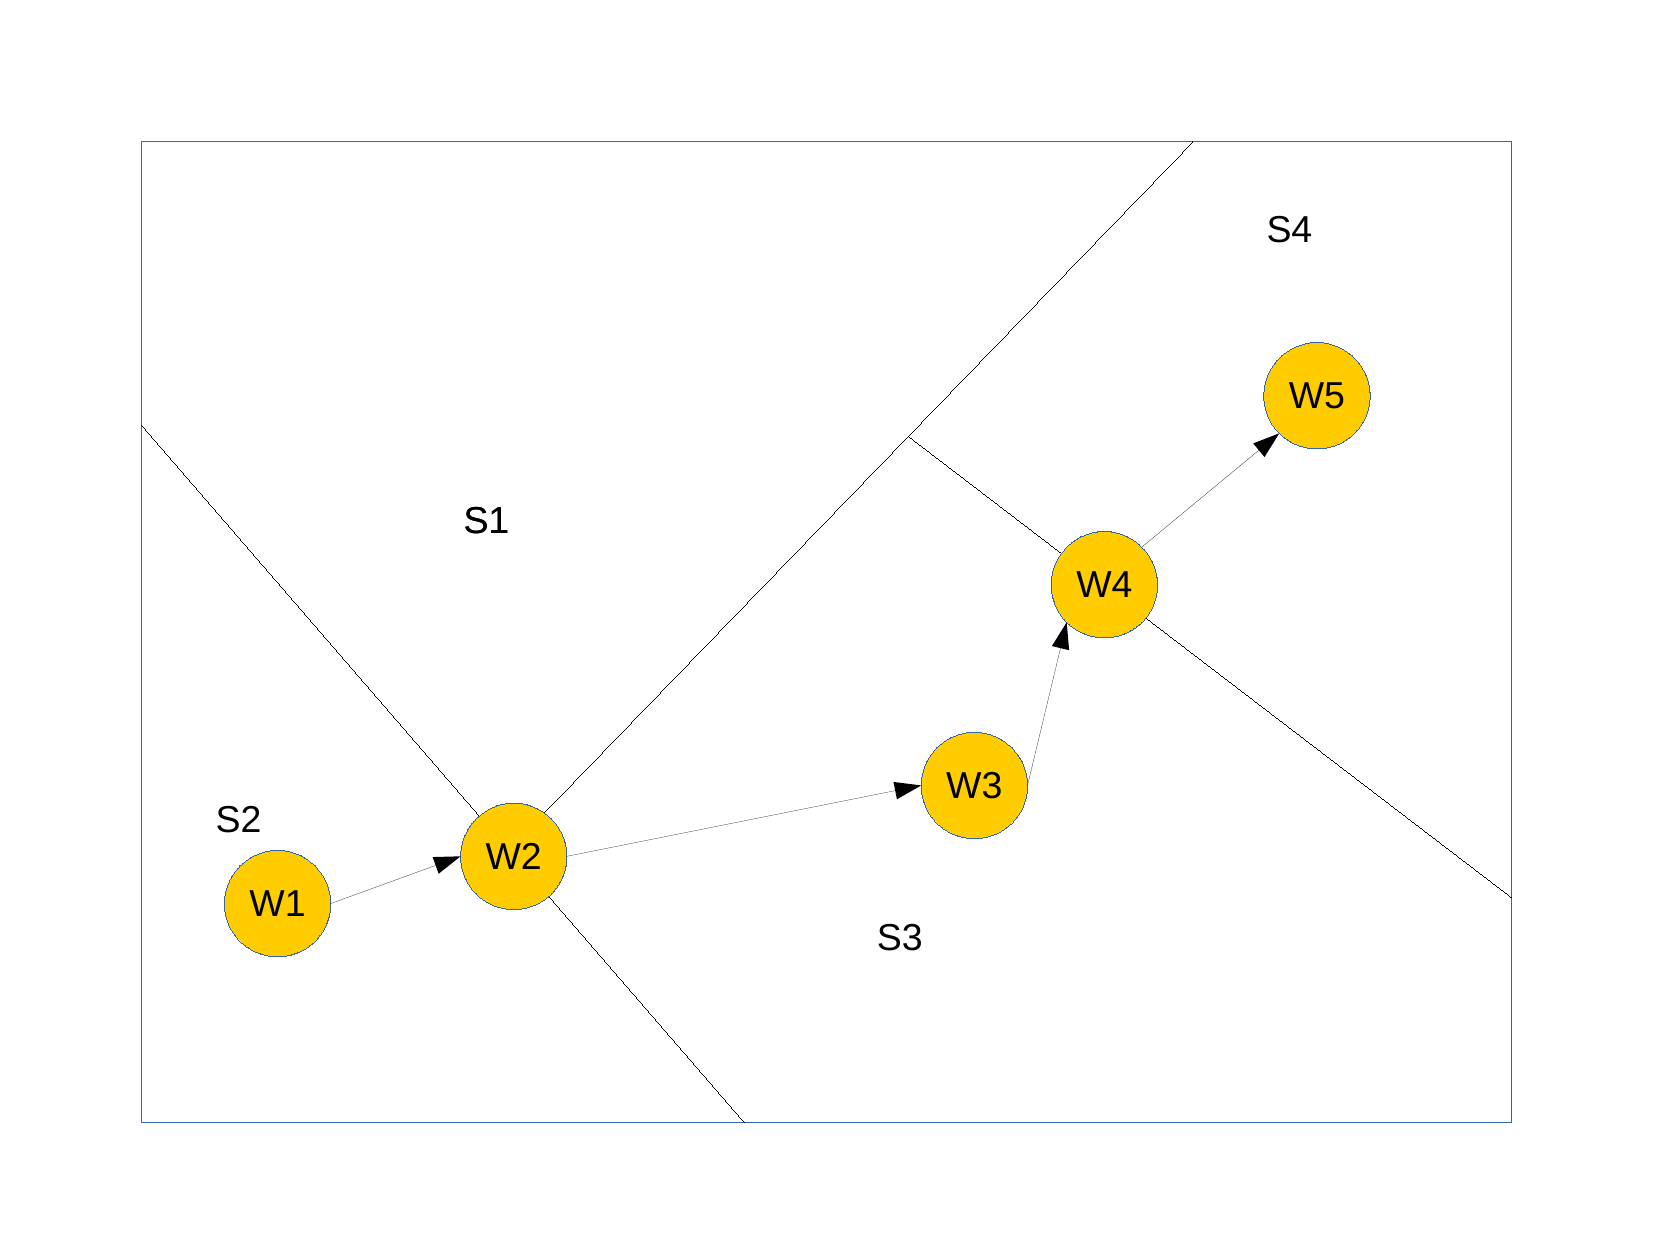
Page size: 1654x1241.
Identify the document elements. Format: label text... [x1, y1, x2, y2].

text_box S4 [1251, 200, 1359, 258]
text_box W1 [269, 891, 280, 913]
text_box W4 [1051, 531, 1158, 638]
text_box W5 [1263, 342, 1371, 449]
text_box W1 [253, 891, 265, 911]
text_box S3 [862, 909, 969, 1009]
text_box S1 [448, 491, 556, 591]
text_box S2 [200, 791, 308, 891]
text_box W2 [460, 803, 567, 910]
text_box W1 [224, 859, 331, 957]
text_box W3 [921, 732, 1028, 839]
